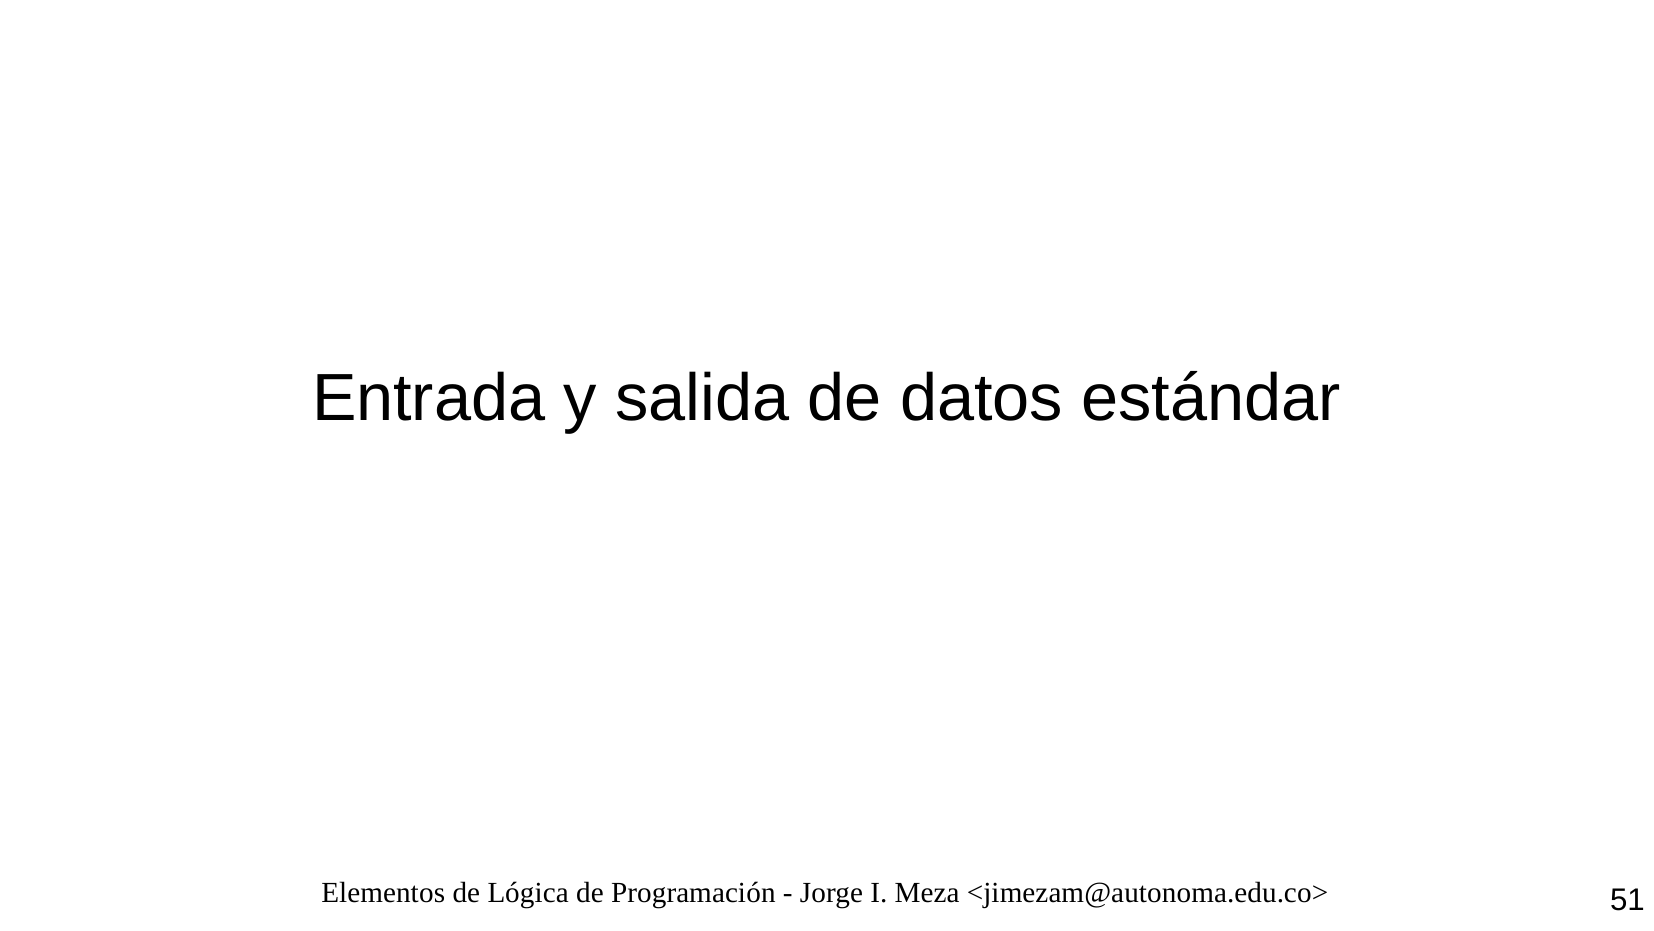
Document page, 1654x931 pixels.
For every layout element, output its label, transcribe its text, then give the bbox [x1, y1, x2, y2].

subtitle Entrada y salida de datos estándar [82, 37, 1571, 757]
